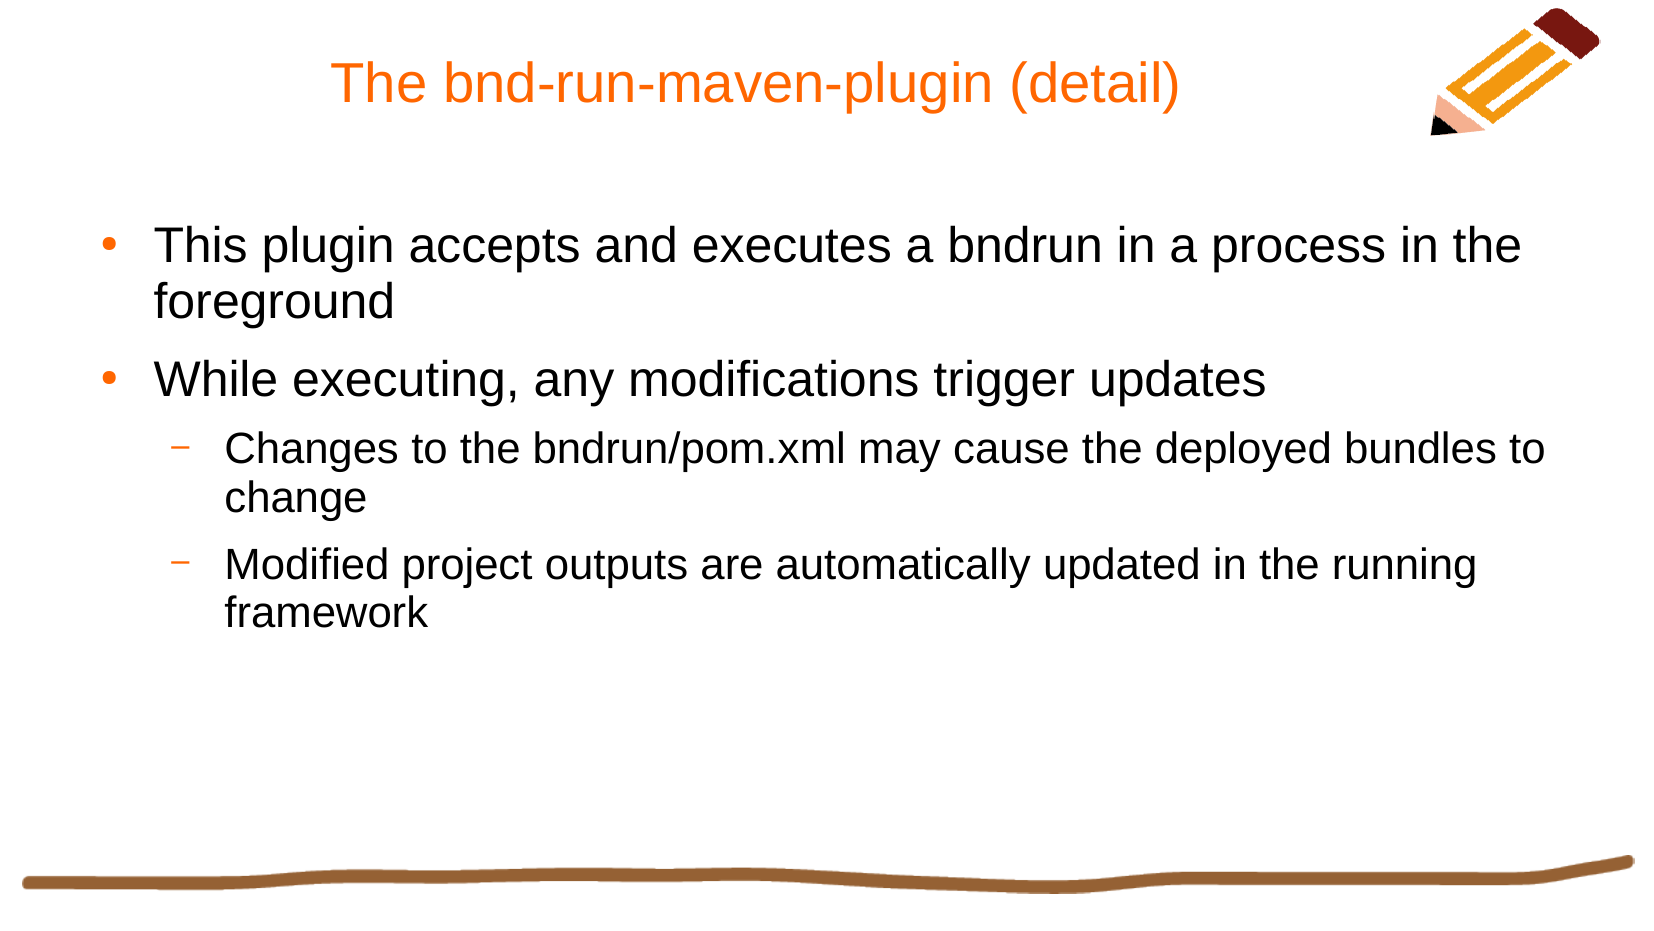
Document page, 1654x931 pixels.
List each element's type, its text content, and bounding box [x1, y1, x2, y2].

title The bnd-run-maven-plugin (detail) [82, 36, 1430, 129]
picture [1430, 8, 1601, 136]
picture [22, 855, 1635, 894]
list This plugin accepts and executes a bndrun in a process in the foreground While executing, any modifications trigger updates Changes to the bndrun/pom.xml may cause the deployed bundles to change Modified project outputs are automatically updated in the running framework [82, 217, 1571, 841]
